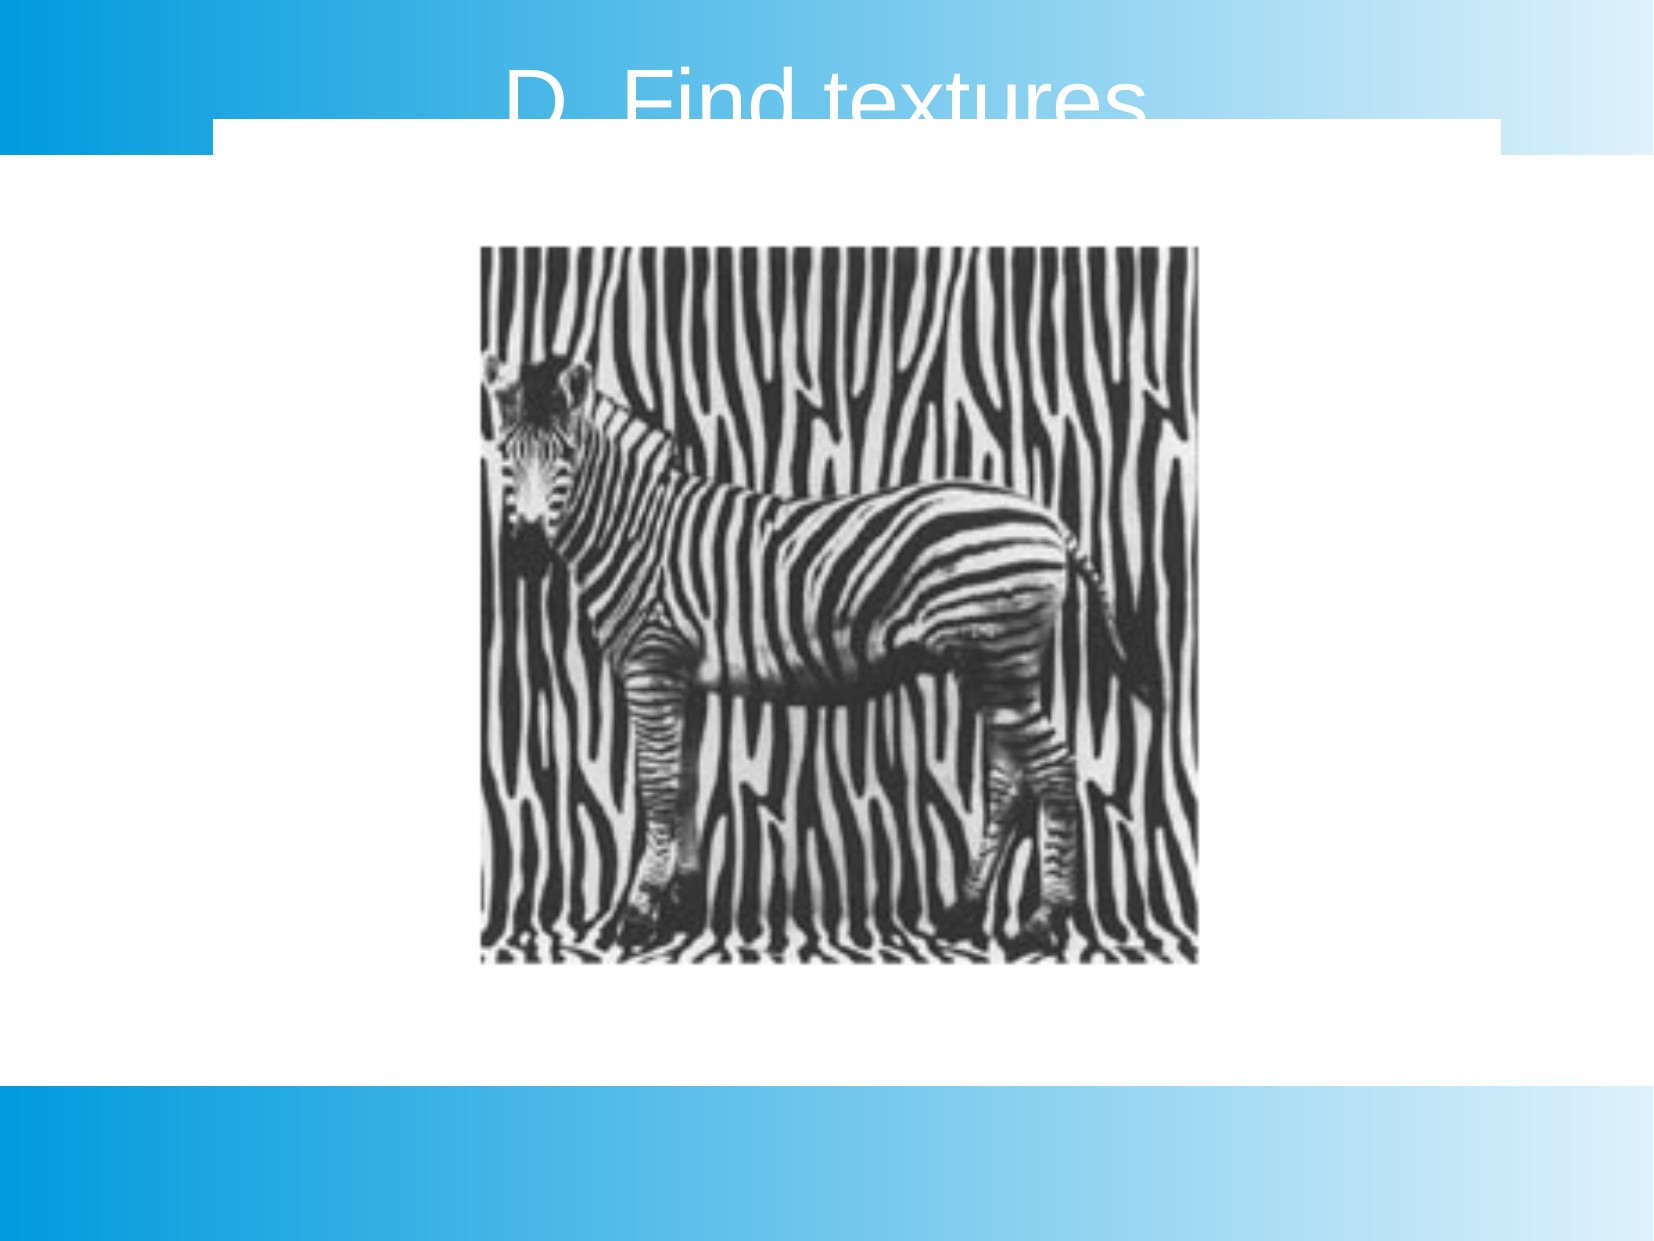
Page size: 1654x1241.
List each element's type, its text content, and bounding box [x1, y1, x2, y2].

title D. Find textures [82, 49, 1571, 155]
picture [213, 119, 1501, 1081]
